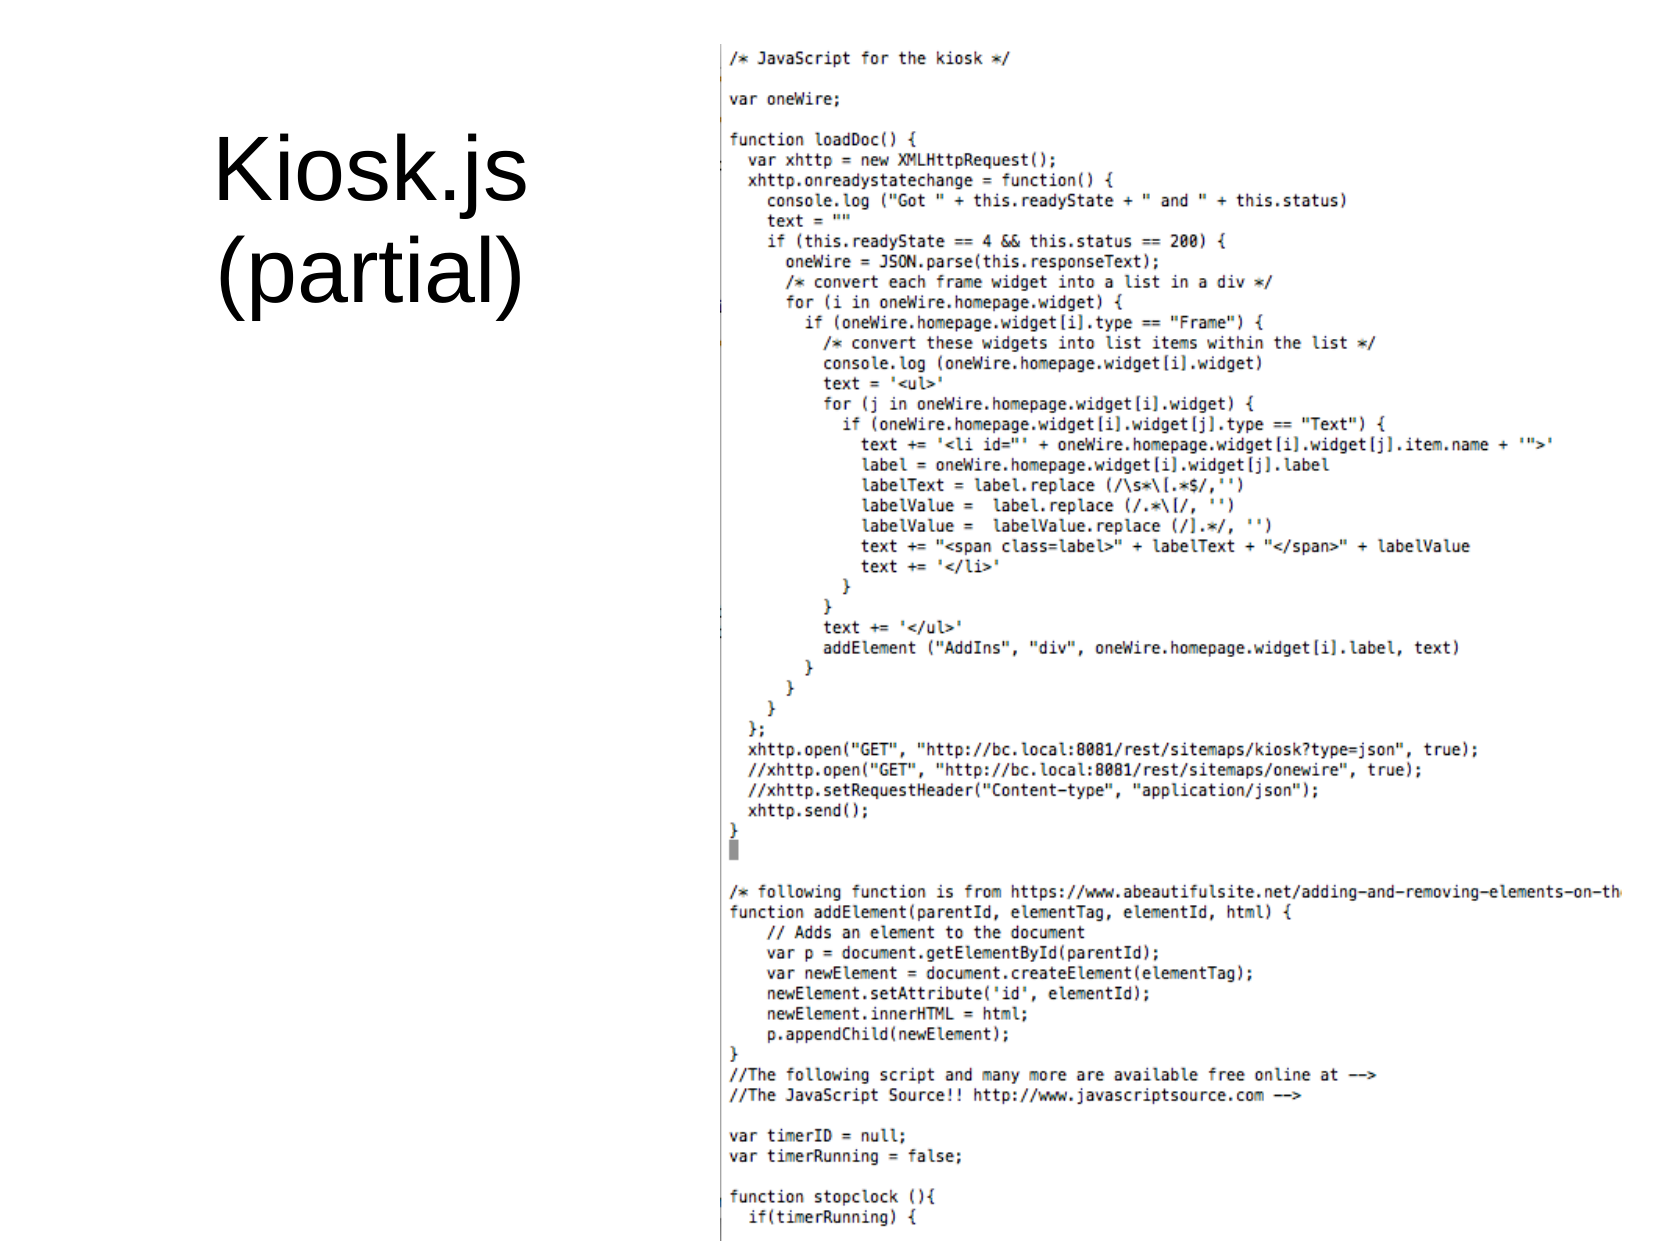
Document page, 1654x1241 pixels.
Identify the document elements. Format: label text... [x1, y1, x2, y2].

title Kiosk.js (partial) [82, 49, 661, 391]
picture [720, 44, 1622, 1241]
